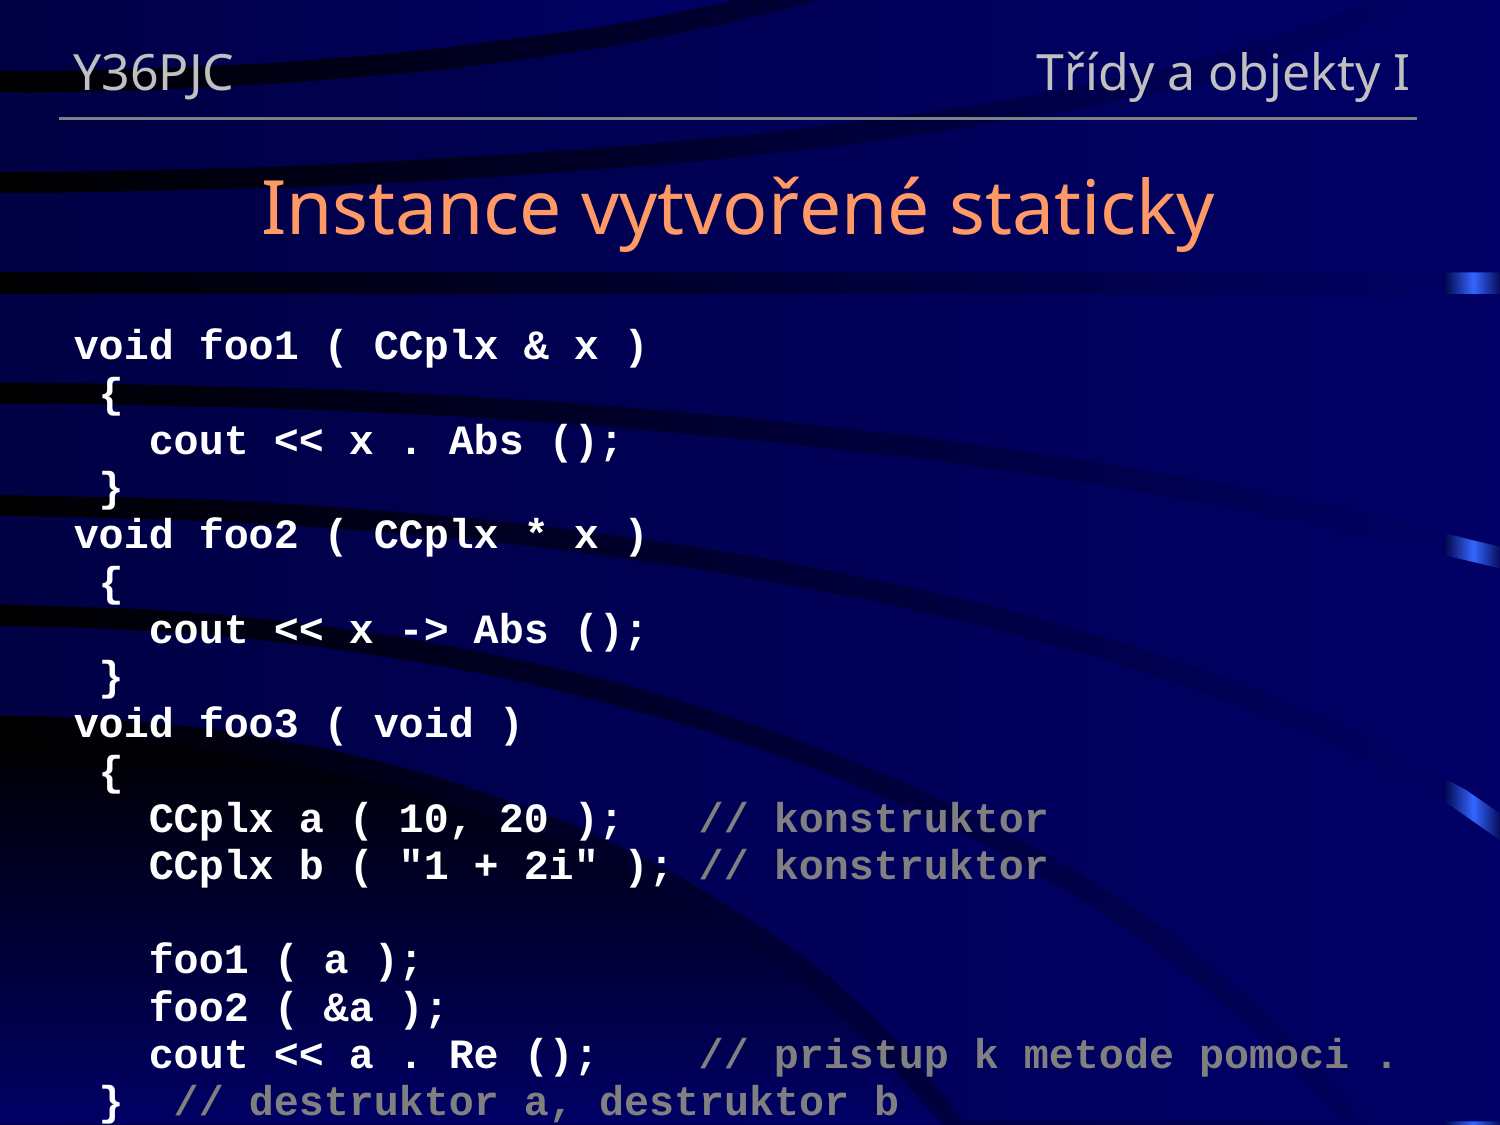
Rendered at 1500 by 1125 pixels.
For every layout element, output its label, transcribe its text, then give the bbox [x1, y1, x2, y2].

text_box Y36PJC [59, 29, 251, 105]
text_box Třídy a objekty I [1021, 29, 1418, 105]
text_box Instance vytvořené staticky void foo1 ( CCplx & x ) { cout << x . Abs (); } void foo2 ( CCplx * x ) { cout << x -> Abs (); } void foo3 ( void ) { CCplx a ( 10, 20 ); // konstruktor CCplx b ( "1 + 2i" ); // konstruktor foo1 ( a ); foo2 ( &a ); cout << a . Re (); // pristup k metode pomoci . } // destruktor a, destruktor b [59, 147, 1418, 1125]
